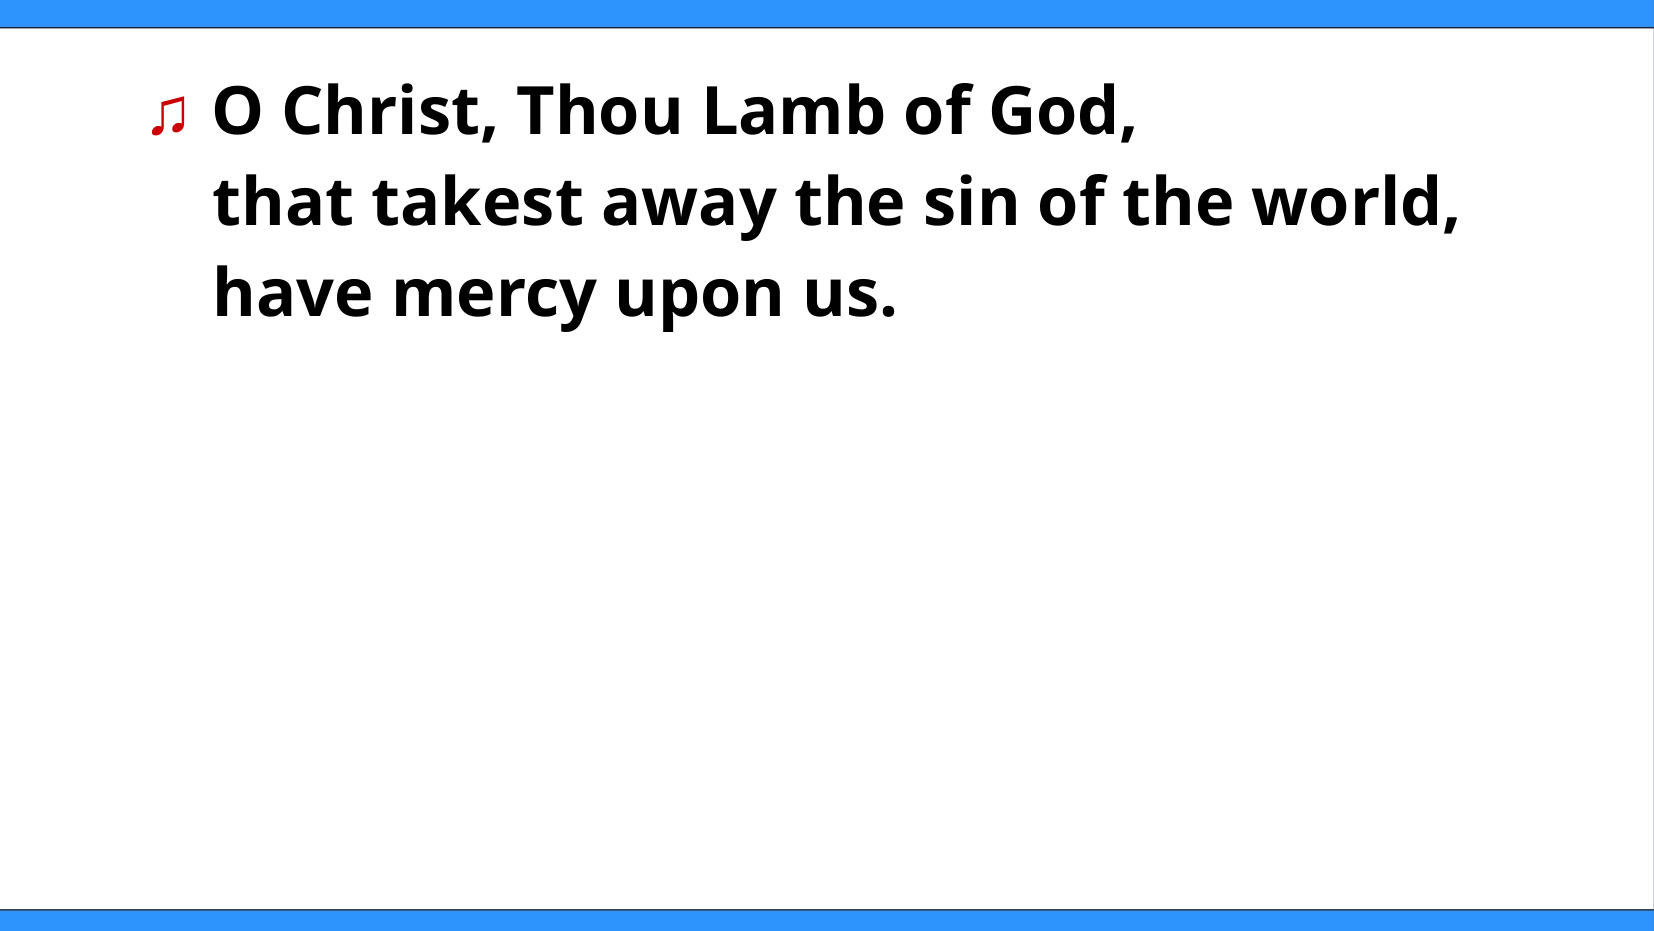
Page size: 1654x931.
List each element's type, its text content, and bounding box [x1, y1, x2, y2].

picture [0, 0, 1654, 931]
text_box ♫ O Christ, Thou Lamb of God, that takest away the sin of the world, have mercy upon us. [60, 56, 1591, 338]
